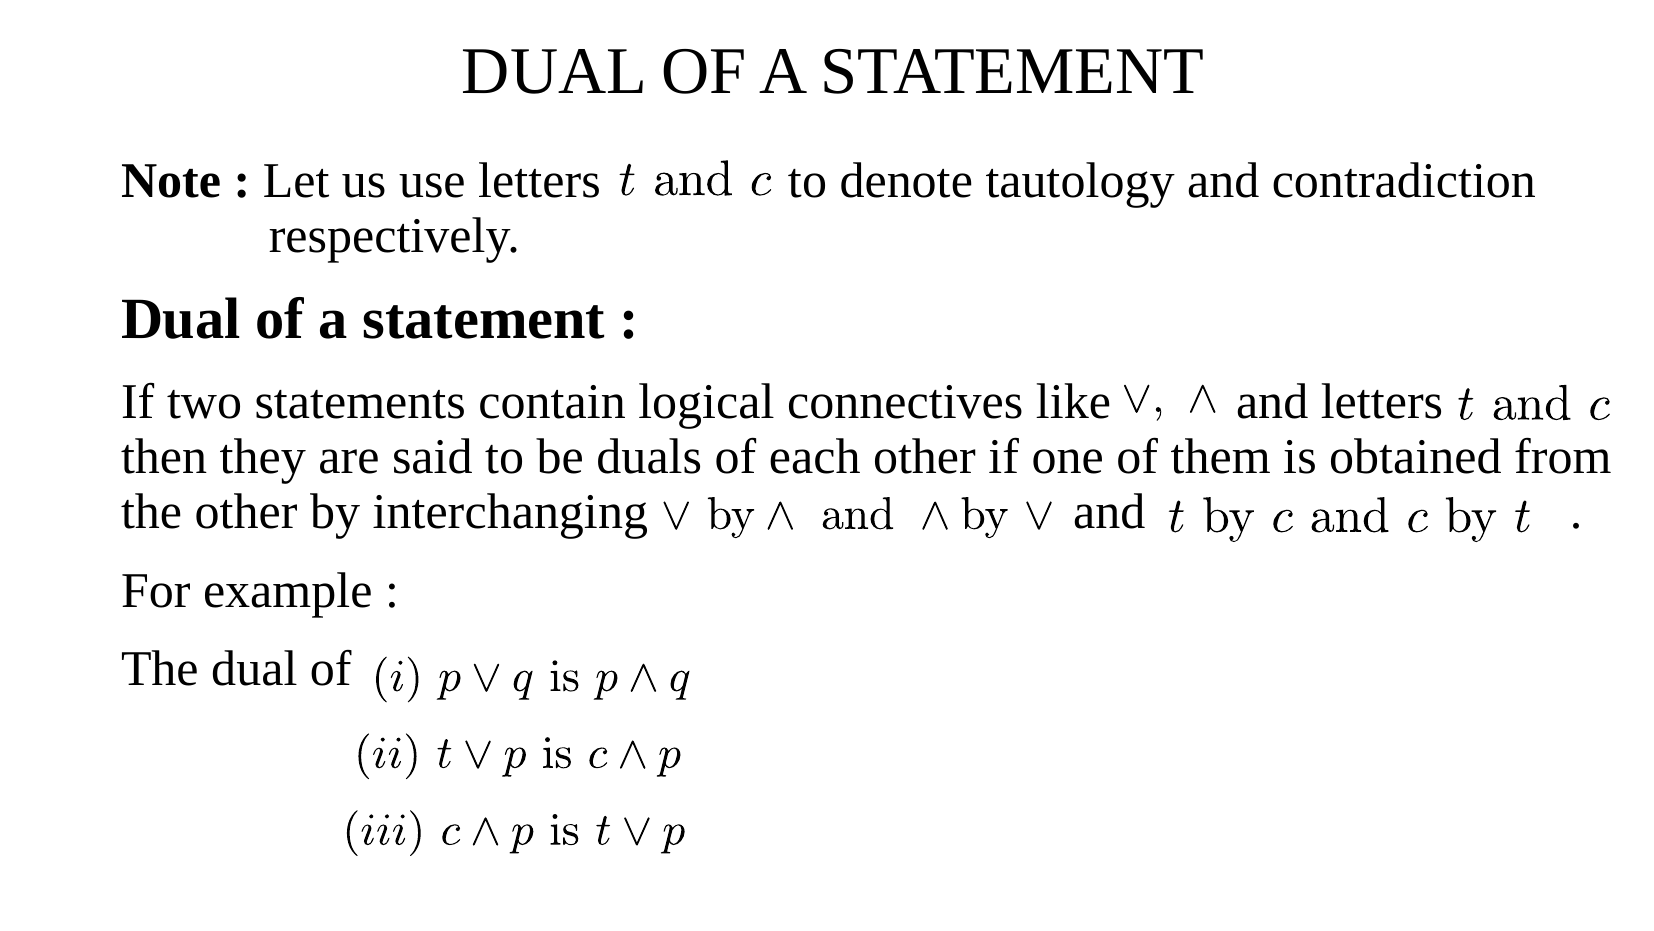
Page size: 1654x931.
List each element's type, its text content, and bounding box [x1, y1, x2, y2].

text_box [663, 497, 1052, 539]
text_box [1168, 497, 1531, 543]
text_box [344, 810, 685, 857]
text_box [1458, 384, 1610, 421]
text_box [356, 733, 681, 780]
text_box [619, 160, 772, 196]
title DUAL OF A STATEMENT [59, 23, 1607, 119]
text_box [1123, 384, 1216, 421]
subtitle Note : Let us use letters to denote tautology and contradiction respectively. Dual of a statement : If two statements contain logical connectives like and letters then they are said to be duals of each other if one of them is obtained from the other by interchanging and . For example : The dual of [47, 129, 1630, 908]
text_box [373, 656, 690, 703]
